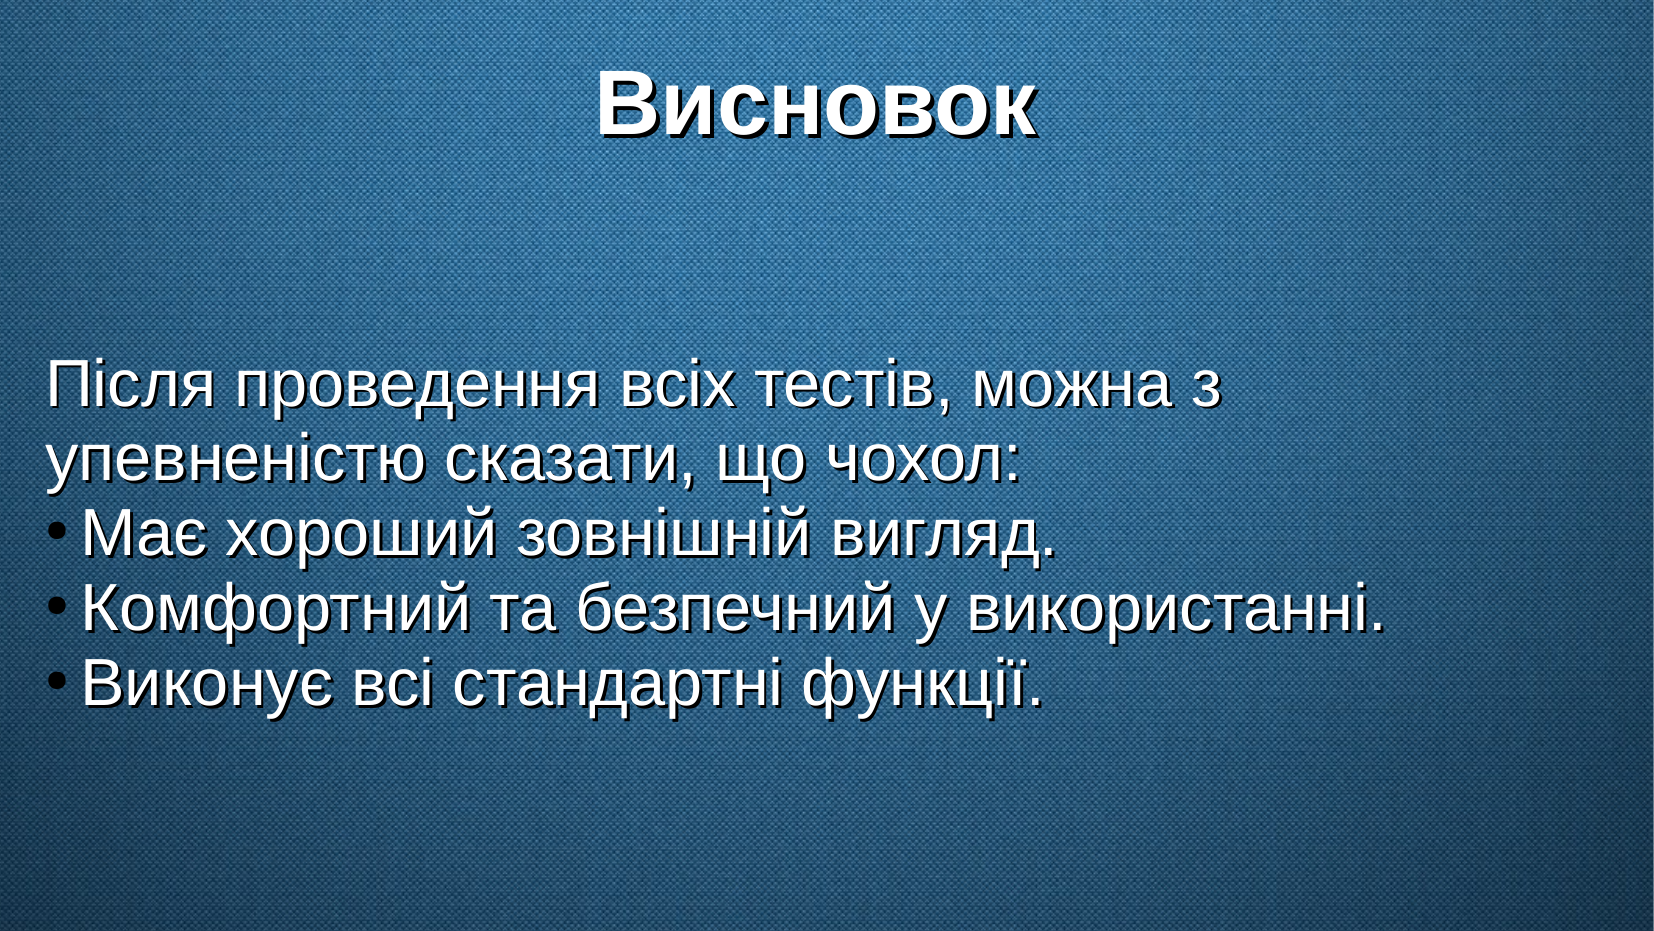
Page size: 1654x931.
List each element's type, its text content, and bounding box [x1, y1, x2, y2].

picture [0, 0, 1654, 931]
title Висновок [71, 24, 1561, 150]
subtitle Після проведення всіх тестів, можна з упевненістю сказати, що чохол: Має хороший зовнішній вигляд. Комфортний та безпечний у використанні. Виконує всі стандартні функції. [45, 150, 1606, 916]
